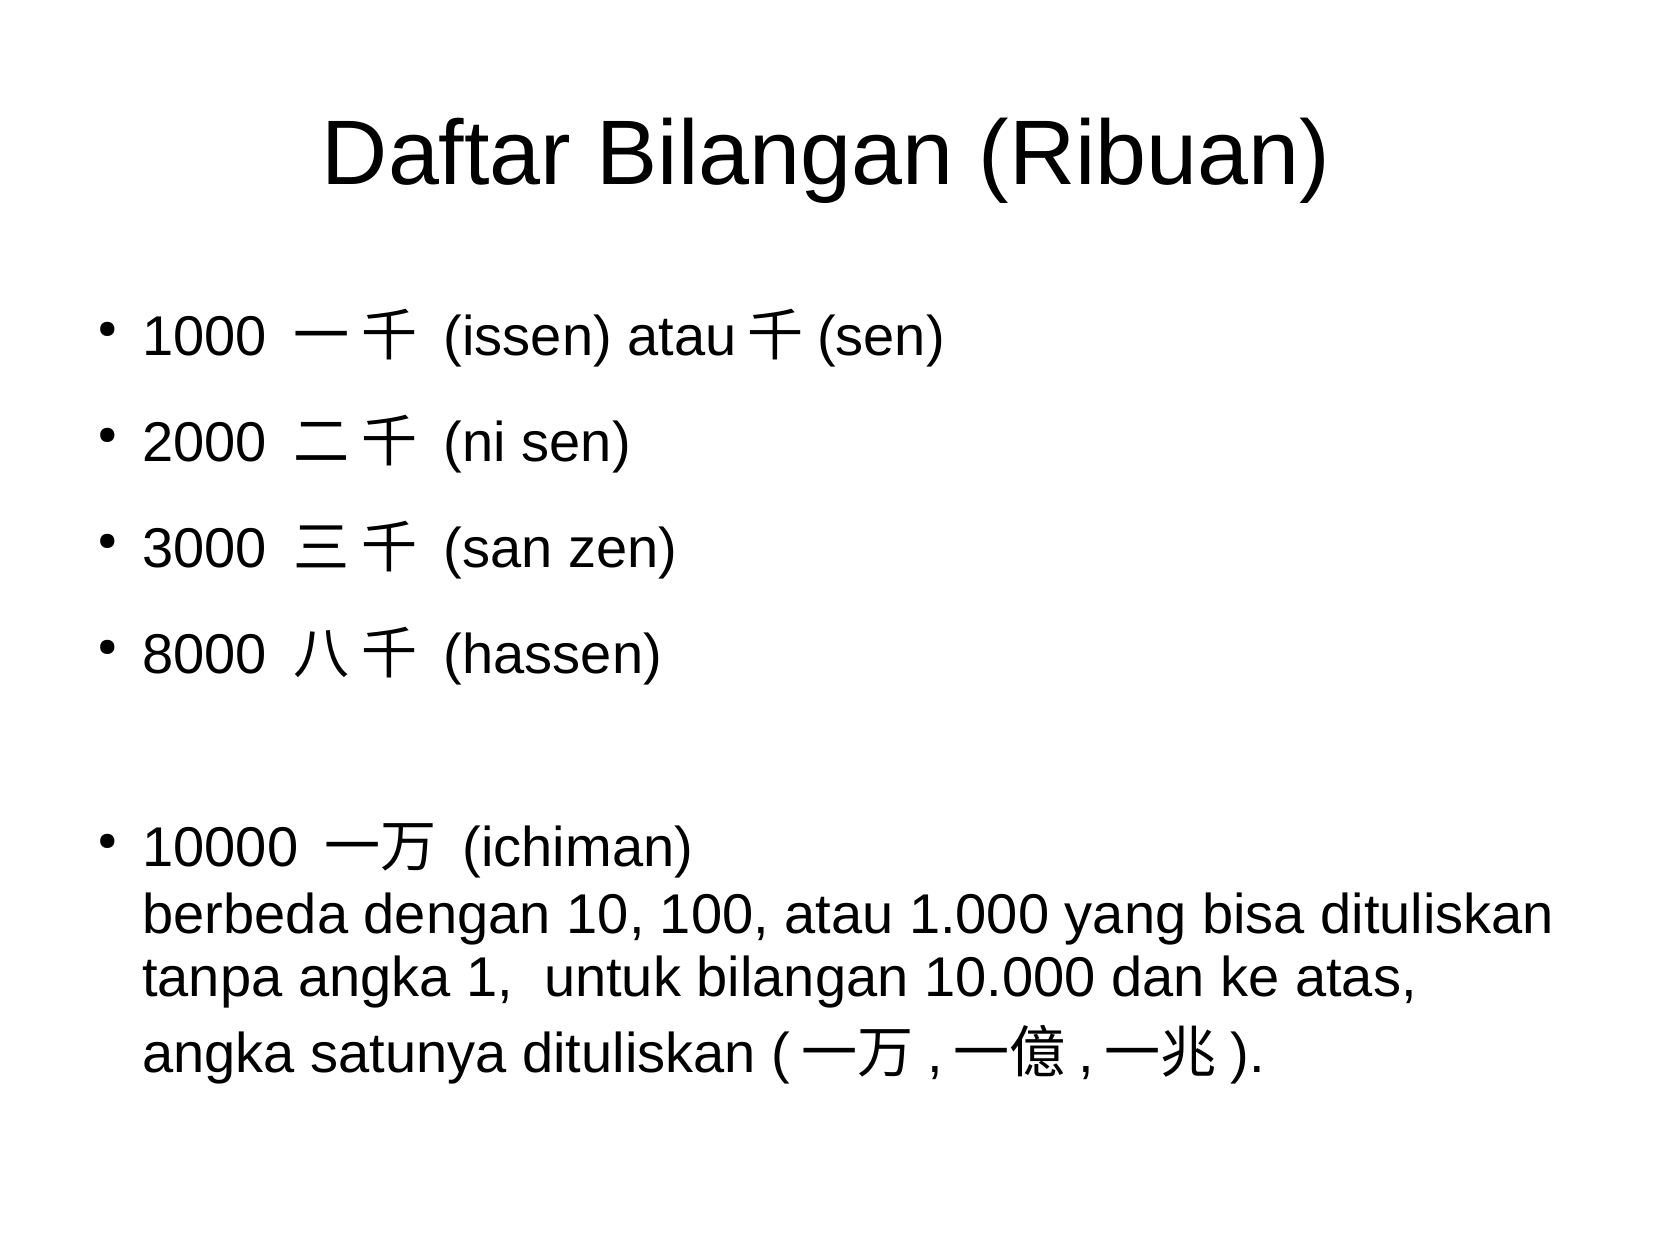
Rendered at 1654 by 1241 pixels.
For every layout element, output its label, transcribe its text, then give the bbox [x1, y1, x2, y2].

list 1000 一 千 (issen) atau千(sen) 2000 二 千 (ni sen) 3000 三 千 (san zen) 8000 八 千 (hassen) 10000 一万 (ichiman) berbeda dengan 10, 100, atau 1.000 yang bisa dituliskan tanpa angka 1, untuk bilangan 10.000 dan ke atas, angka satunya dituliskan (一万,一億,一兆). [82, 290, 1571, 1096]
title Daftar Bilangan (Ribuan) [82, 49, 1571, 257]
